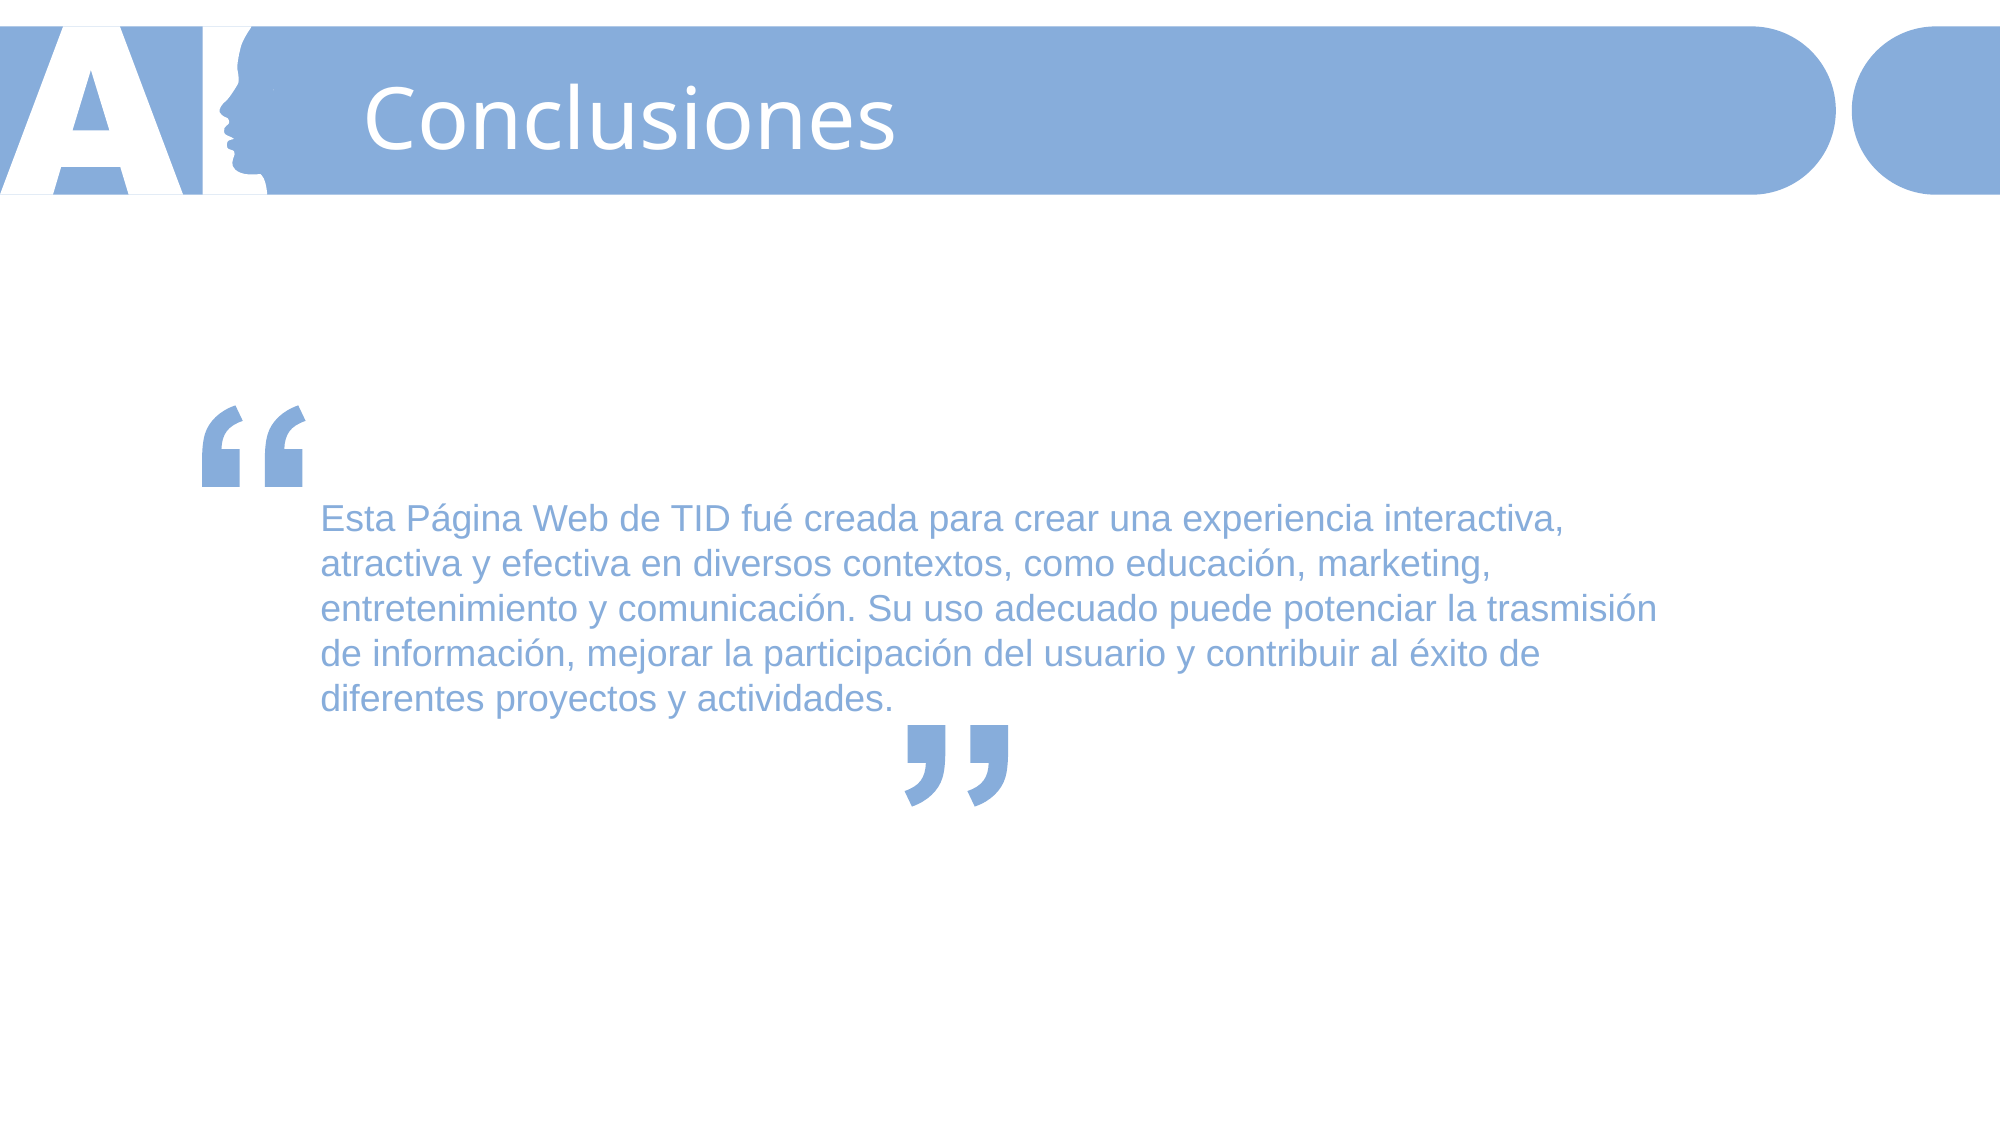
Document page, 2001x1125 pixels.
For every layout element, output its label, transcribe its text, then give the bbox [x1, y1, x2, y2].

text_box [264, 405, 306, 487]
text_box Esta Página Web de TID fué creada para crear una experiencia interactiva, atractiva y efectiva en diversos contextos, como educación, marketing, entretenimiento y comunicación. Su uso adecuado puede potenciar la trasmisión de información, mejorar la participación del usuario y contribuir al éxito de diferentes proyectos y actividades. [305, 486, 1695, 727]
list Conclusiones [347, 55, 1952, 175]
text_box [202, 405, 243, 487]
text_box [967, 727, 1009, 807]
text_box [904, 727, 946, 807]
